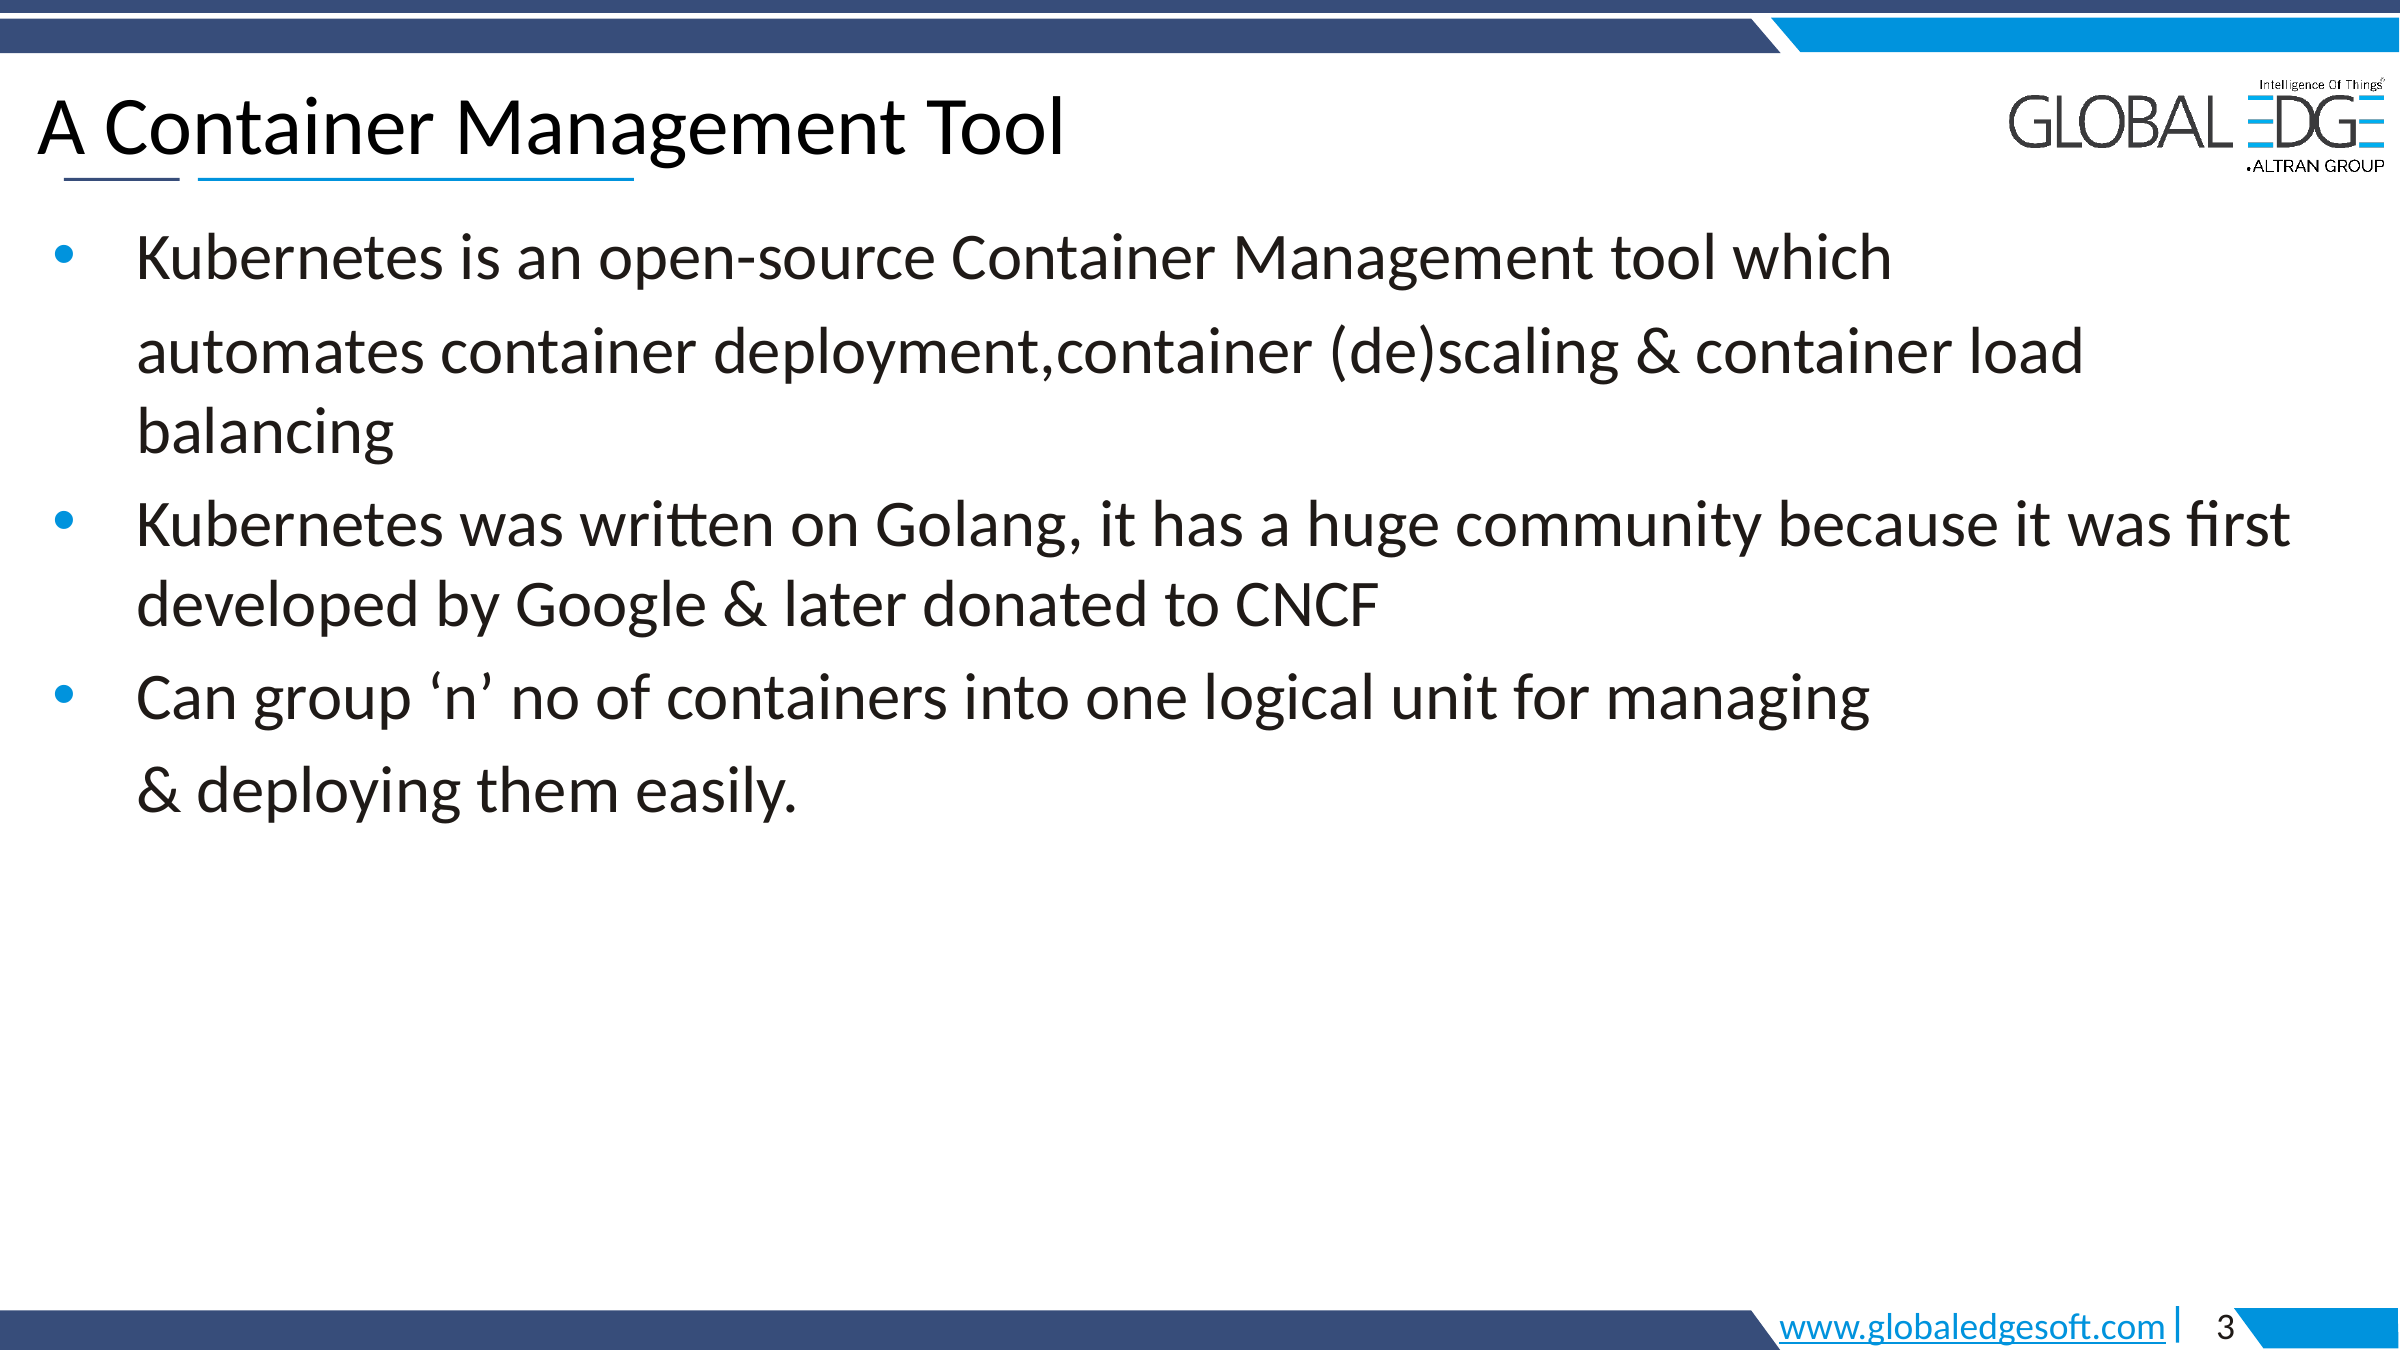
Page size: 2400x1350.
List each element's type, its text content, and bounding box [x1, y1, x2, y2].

title A Container Management Tool [26, 64, 1977, 178]
picture [2001, 67, 2392, 182]
list Kubernetes is an open-source Container Management tool which automates container deployment,container (de)scaling & container load balancing Kubernetes was written on Golang, it has a huge community because it was first developed by Google & later donated to CNCF Can group ‘n’ no of containers into one logical unit for managing & deploying them easily. [40, 207, 2358, 1288]
